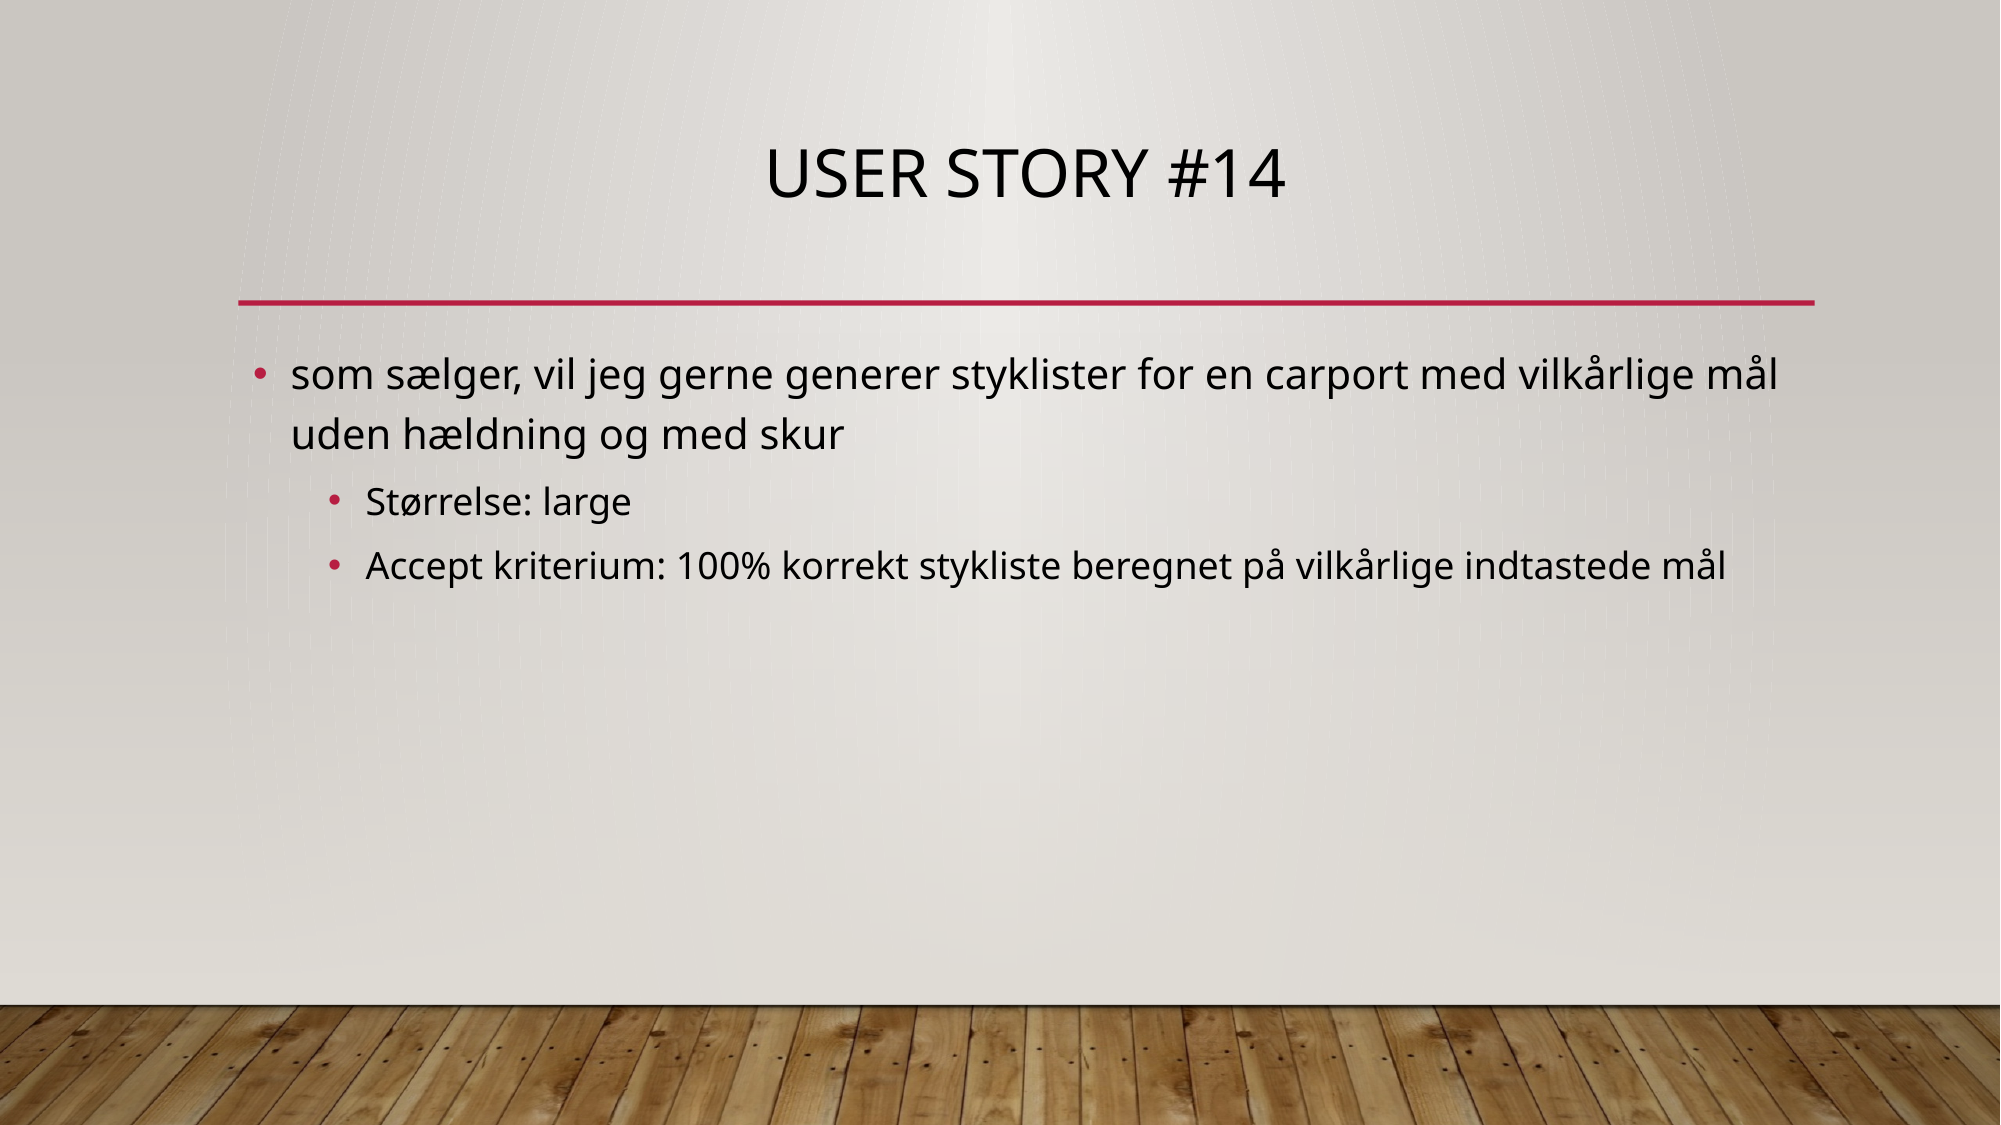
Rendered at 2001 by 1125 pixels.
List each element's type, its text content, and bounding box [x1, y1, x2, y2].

list som sælger, vil jeg gerne generer styklister for en carport med vilkårlige mål uden hældning og med skur Størrelse: large Accept kriterium: 100% korrekt stykliste beregnet på vilkårlige indtastede mål [238, 330, 1814, 897]
picture [0, 1005, 2000, 1125]
title User Story #14 [238, 131, 1814, 305]
